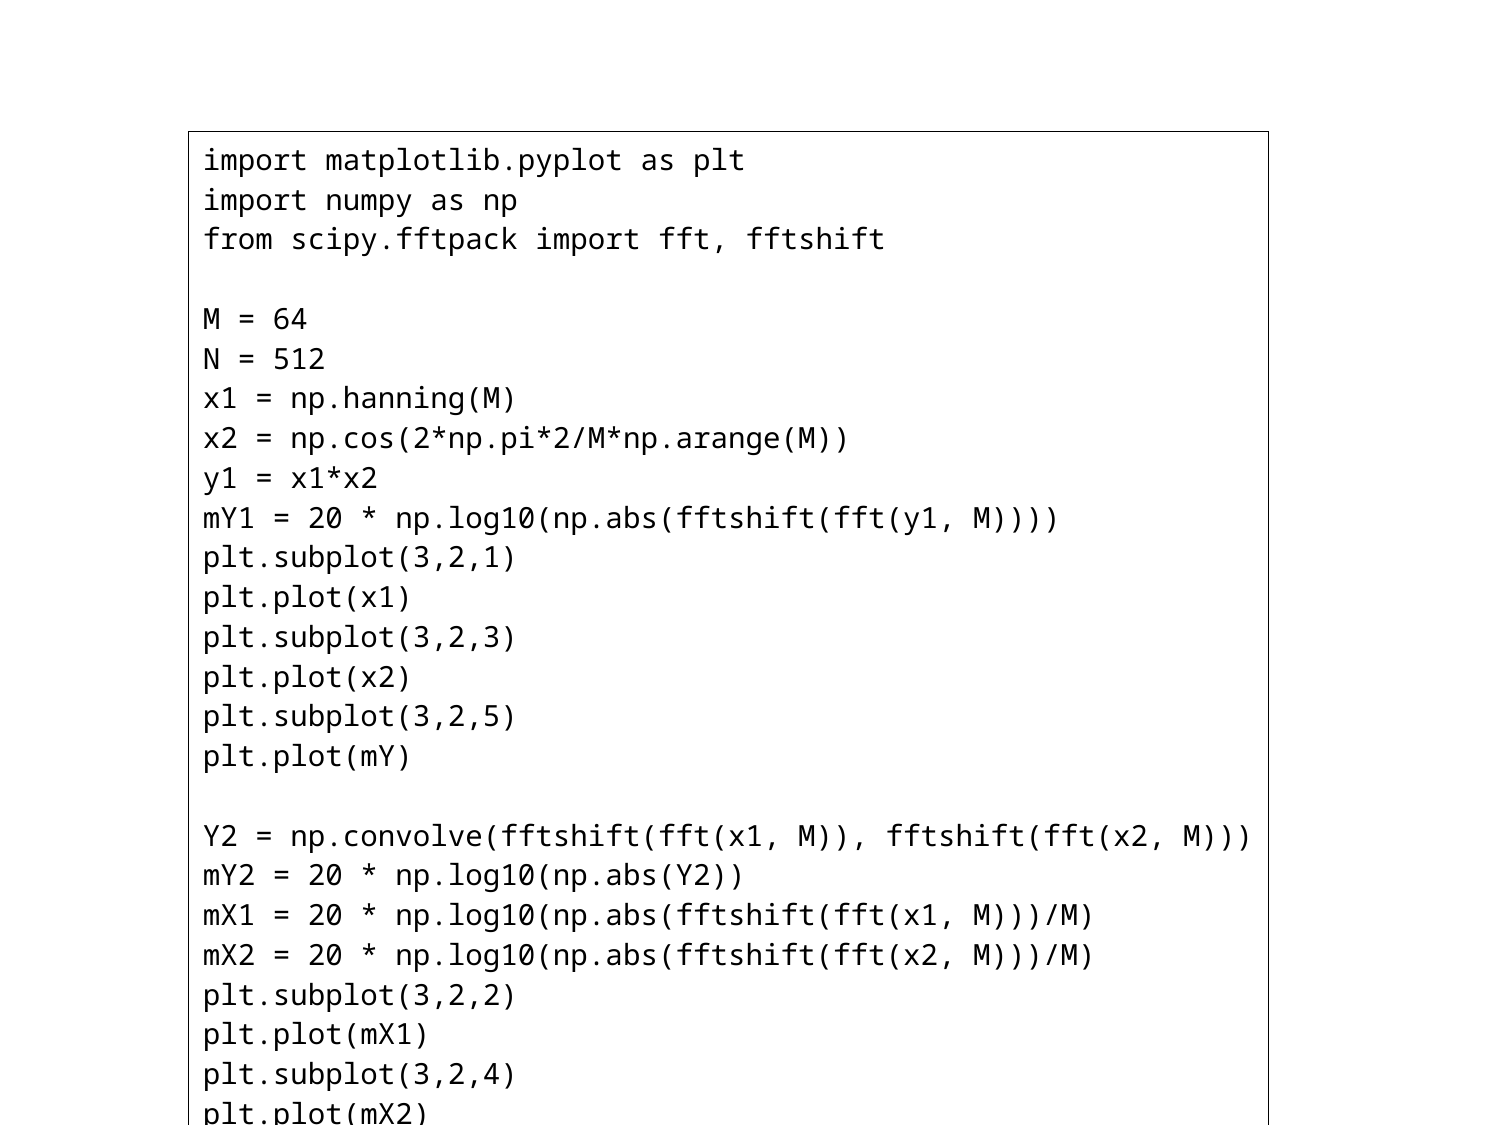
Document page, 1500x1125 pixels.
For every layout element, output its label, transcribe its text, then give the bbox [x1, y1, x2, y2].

text_box import matplotlib.pyplot as plt import numpy as np from scipy.fftpack import fft, fftshift M = 64 N = 512 x1 = np.hanning(M) x2 = np.cos(2*np.pi*2/M*np.arange(M)) y1 = x1*x2 mY1 = 20 * np.log10(np.abs(fftshift(fft(y1, M)))) plt.subplot(3,2,1) plt.plot(x1) plt.subplot(3,2,3) plt.plot(x2) plt.subplot(3,2,5) plt.plot(mY) Y2 = np.convolve(fftshift(fft(x1, M)), fftshift(fft(x2, M))) mY2 = 20 * np.log10(np.abs(Y2)) mX1 = 20 * np.log10(np.abs(fftshift(fft(x1, M)))/M) mX2 = 20 * np.log10(np.abs(fftshift(fft(x2, M)))/M) plt.subplot(3,2,2) plt.plot(mX1) plt.subplot(3,2,4) plt.plot(mX2) plt.subplot(3,2,6) plt.plot(mY2[M/2:M+M/2]) [188, 131, 1269, 938]
